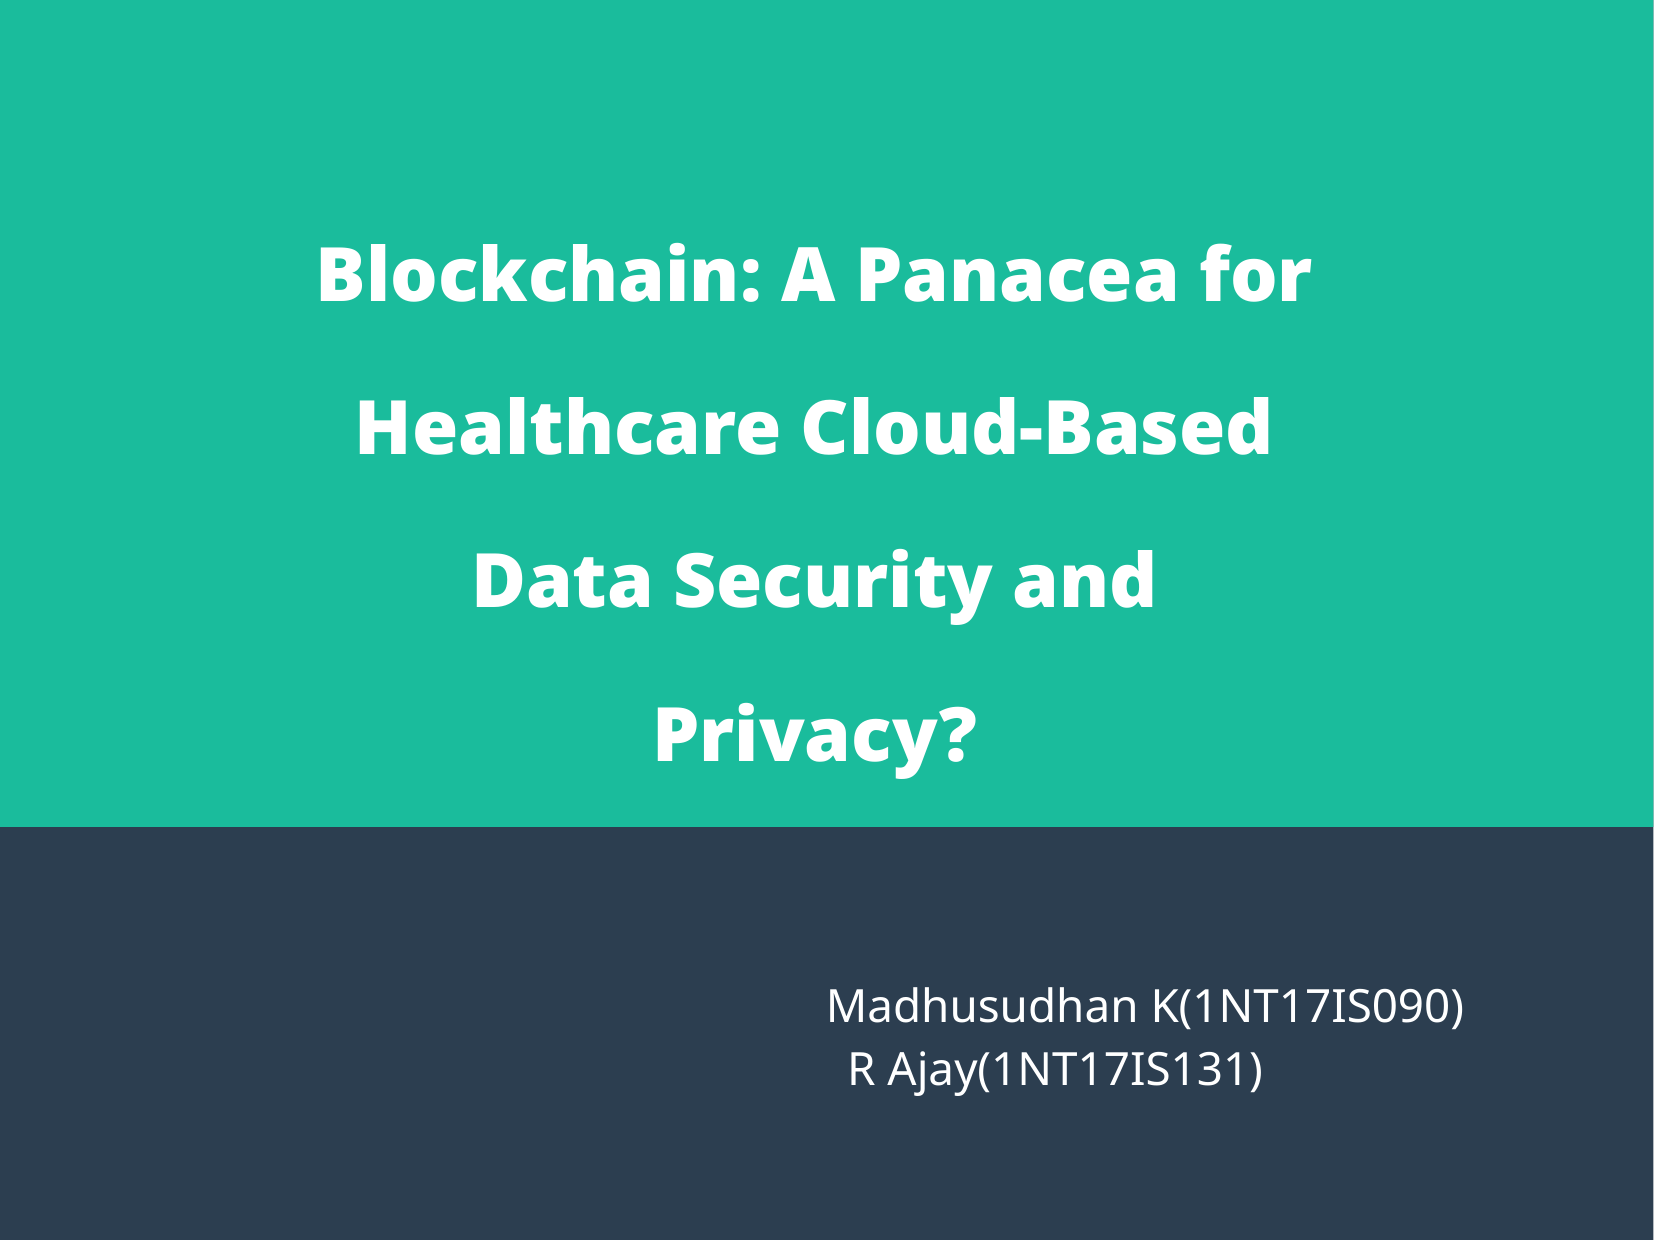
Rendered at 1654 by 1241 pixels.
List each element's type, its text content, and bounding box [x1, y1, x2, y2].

subtitle Madhusudhan K(1NT17IS090) R Ajay(1NT17IS131) [35, 874, 1571, 1199]
title Blockchain: A Panacea for Healthcare Cloud-Based Data Security and Privacy? [47, 214, 1583, 739]
